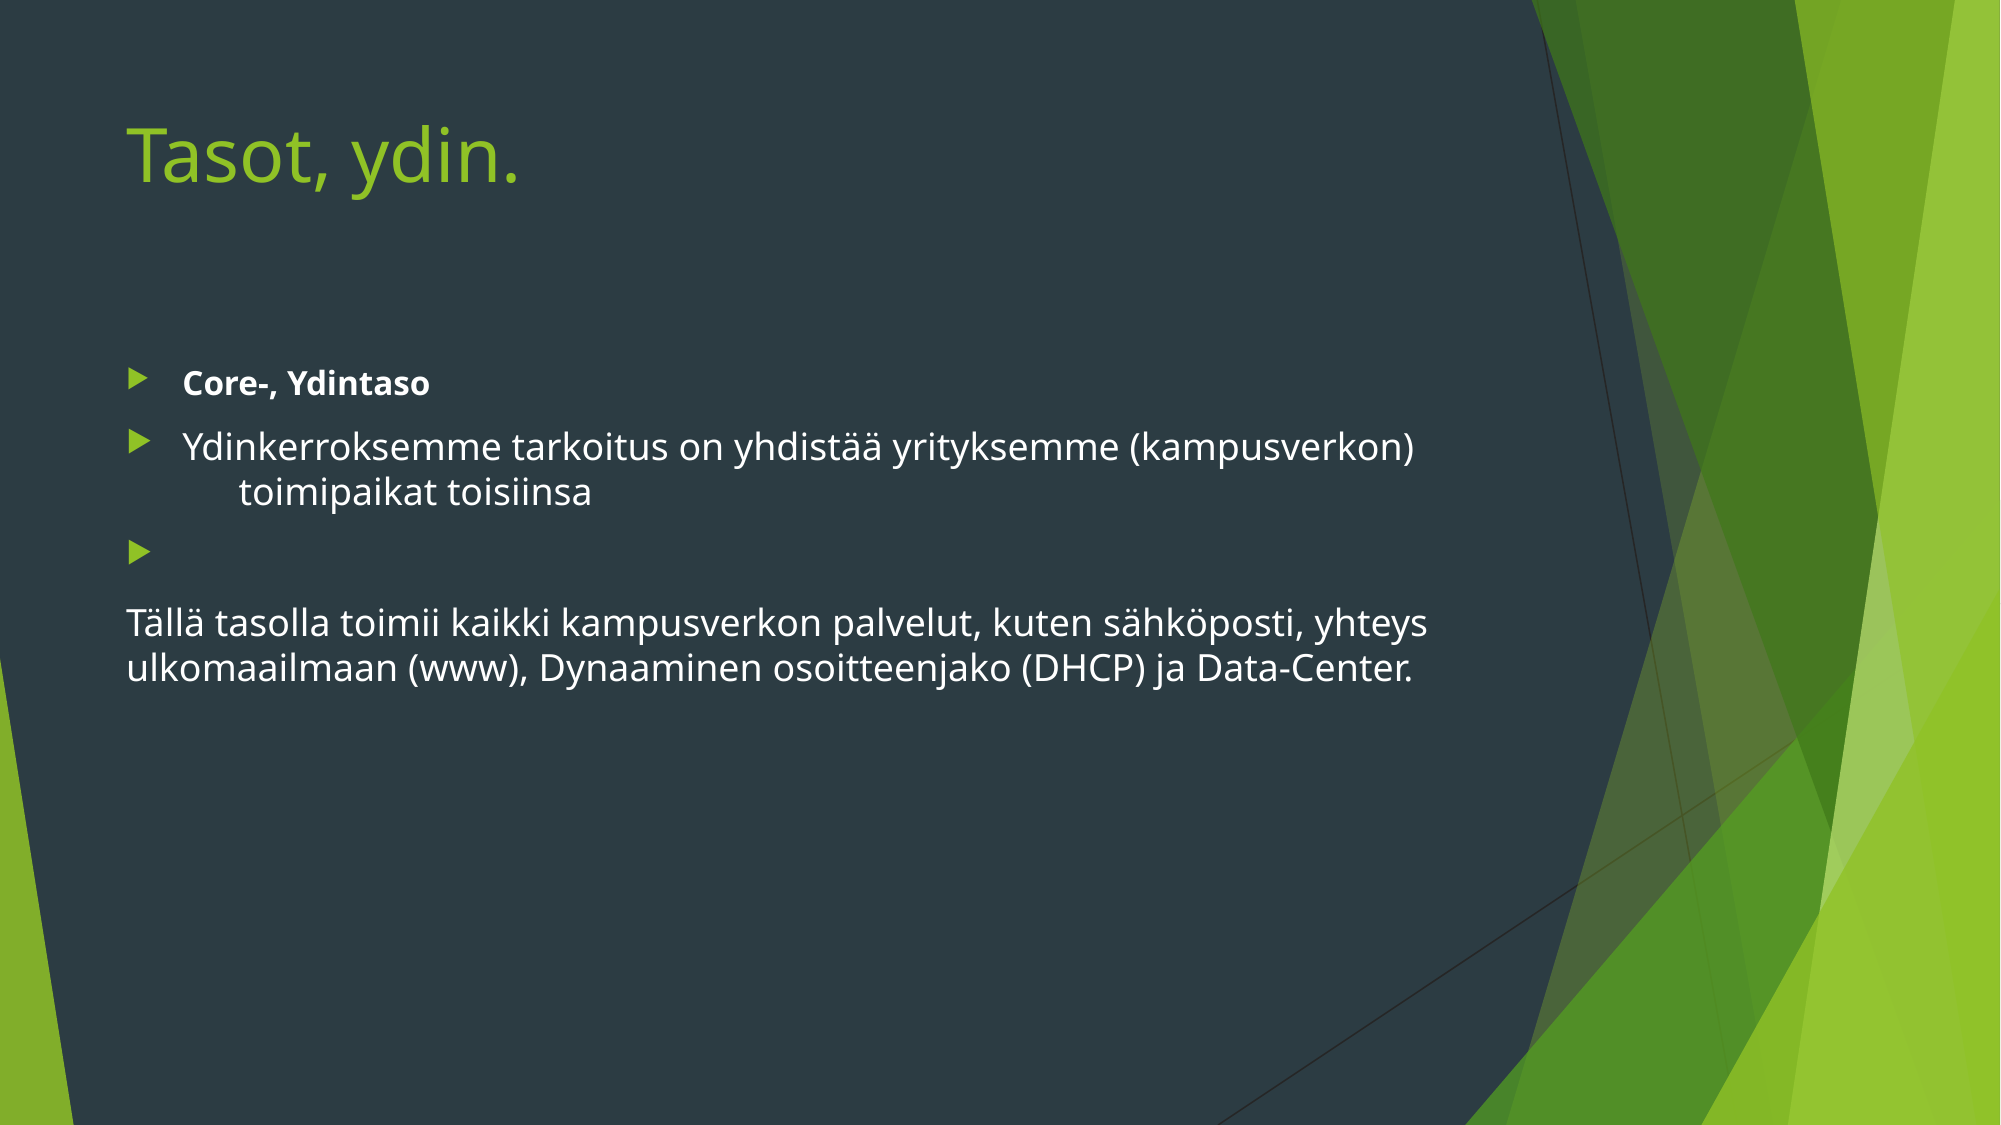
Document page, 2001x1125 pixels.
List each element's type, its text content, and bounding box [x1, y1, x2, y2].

list Core-, Ydintaso Ydinkerroksemme tarkoitus on yhdistää yrityksemme (kampusverkon) toimipaikat toisiinsa Tällä tasolla toimii kaikki kampusverkon palvelut, kuten sähköposti, yhteys ulkomaailmaan (www), Dynaaminen osoitteenjako (DHCP) ja Data-Center. [111, 354, 1522, 992]
title Tasot, ydin. [111, 99, 1522, 317]
